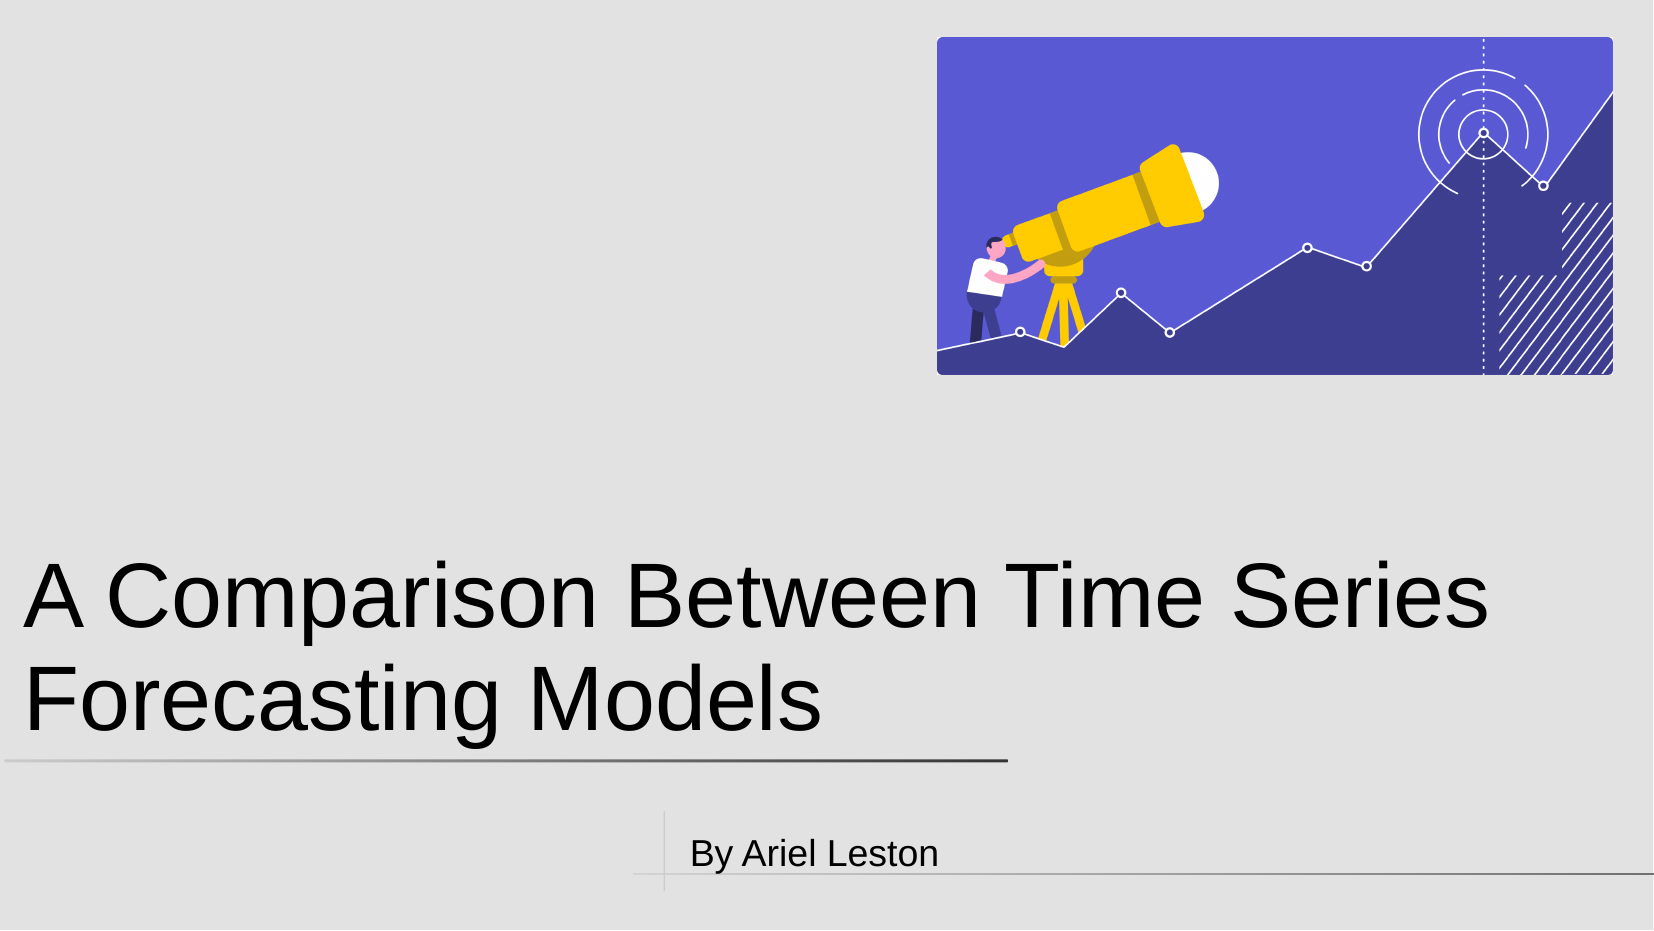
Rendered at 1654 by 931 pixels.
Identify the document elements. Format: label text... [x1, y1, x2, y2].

text_box By Ariel Leston [675, 825, 955, 882]
picture [937, 37, 1613, 376]
title A Comparison Between Time Series Forecasting Models [23, 544, 1501, 751]
